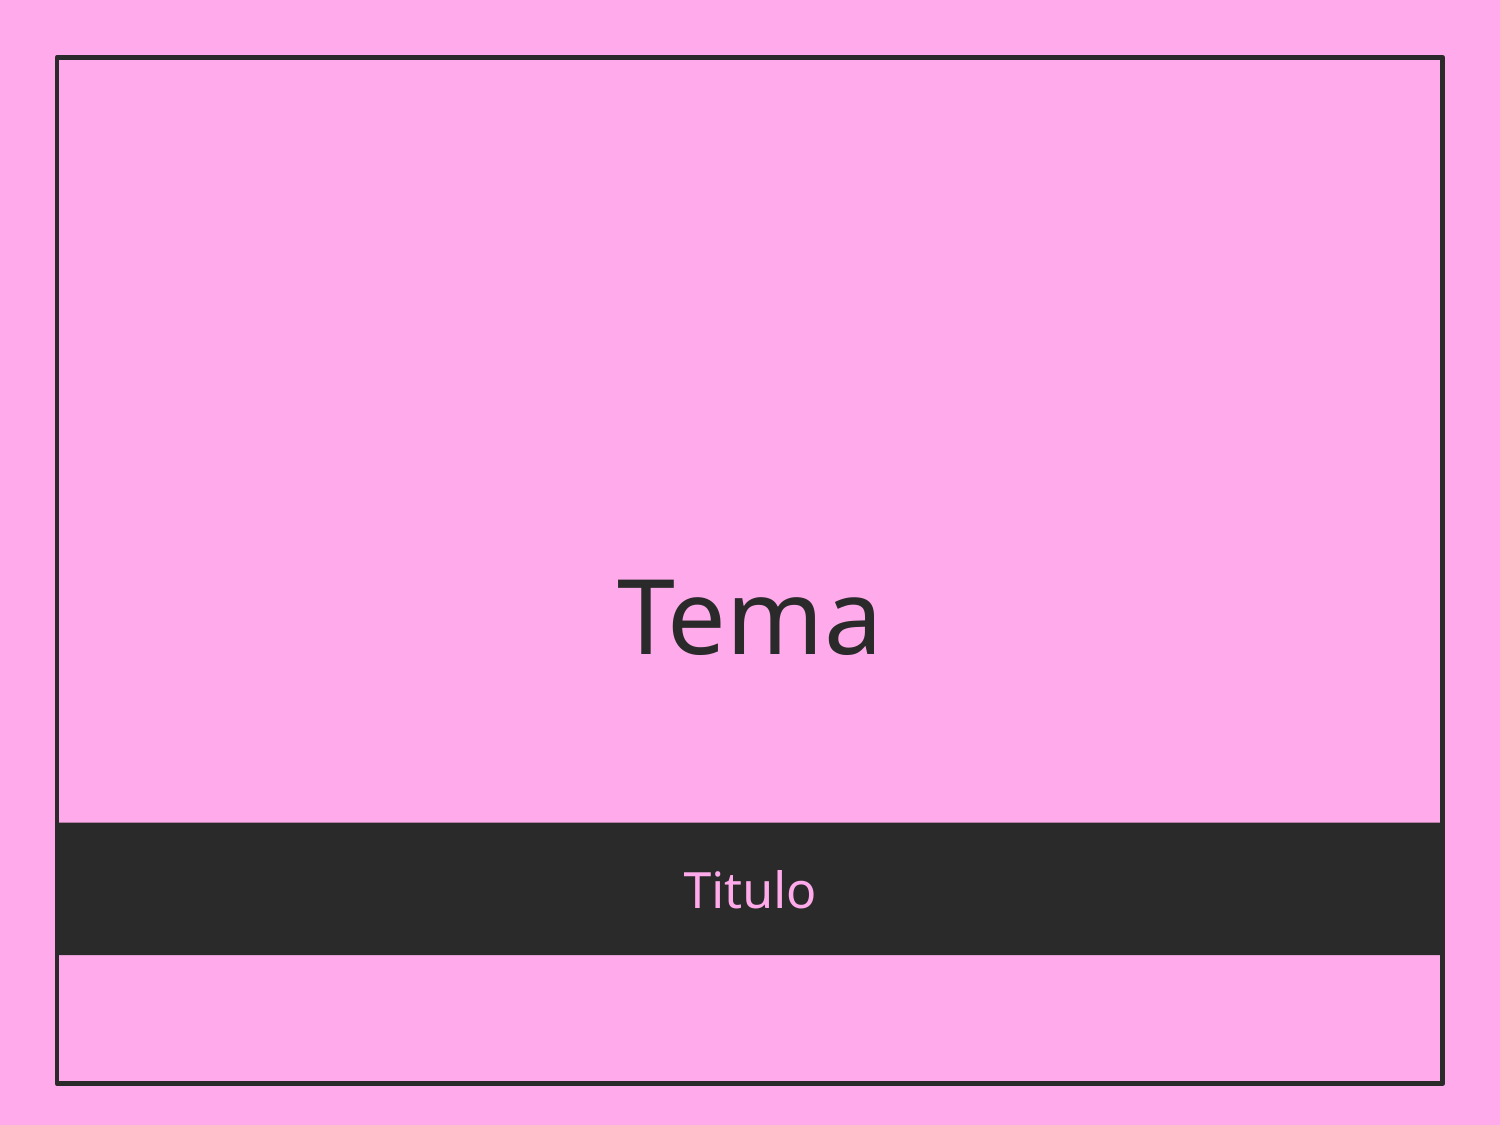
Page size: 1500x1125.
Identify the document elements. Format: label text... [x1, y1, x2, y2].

text_box Tema [249, 463, 1251, 763]
text_box Titulo [202, 822, 1298, 956]
